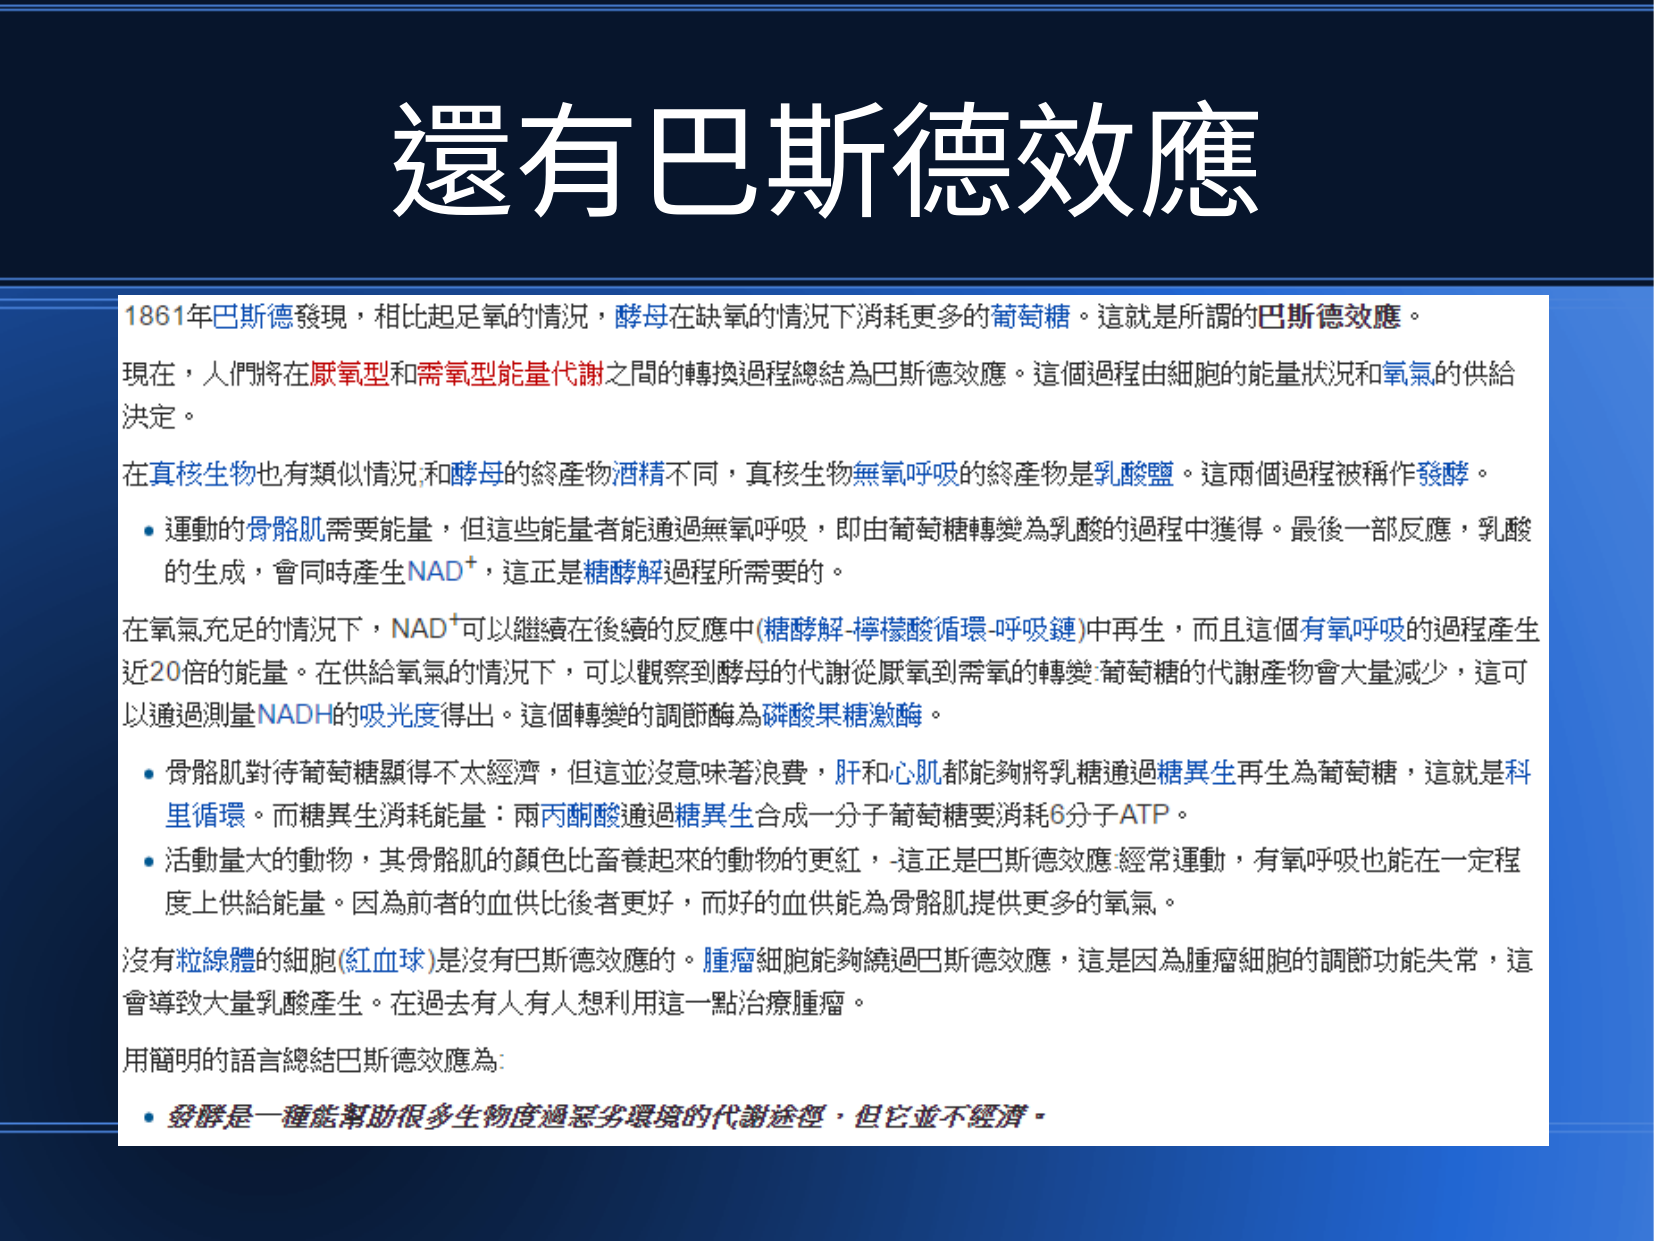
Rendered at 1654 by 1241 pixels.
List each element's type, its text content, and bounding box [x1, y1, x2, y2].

picture [0, 0, 1654, 1241]
title 還有巴斯德效應 [82, 49, 1571, 257]
